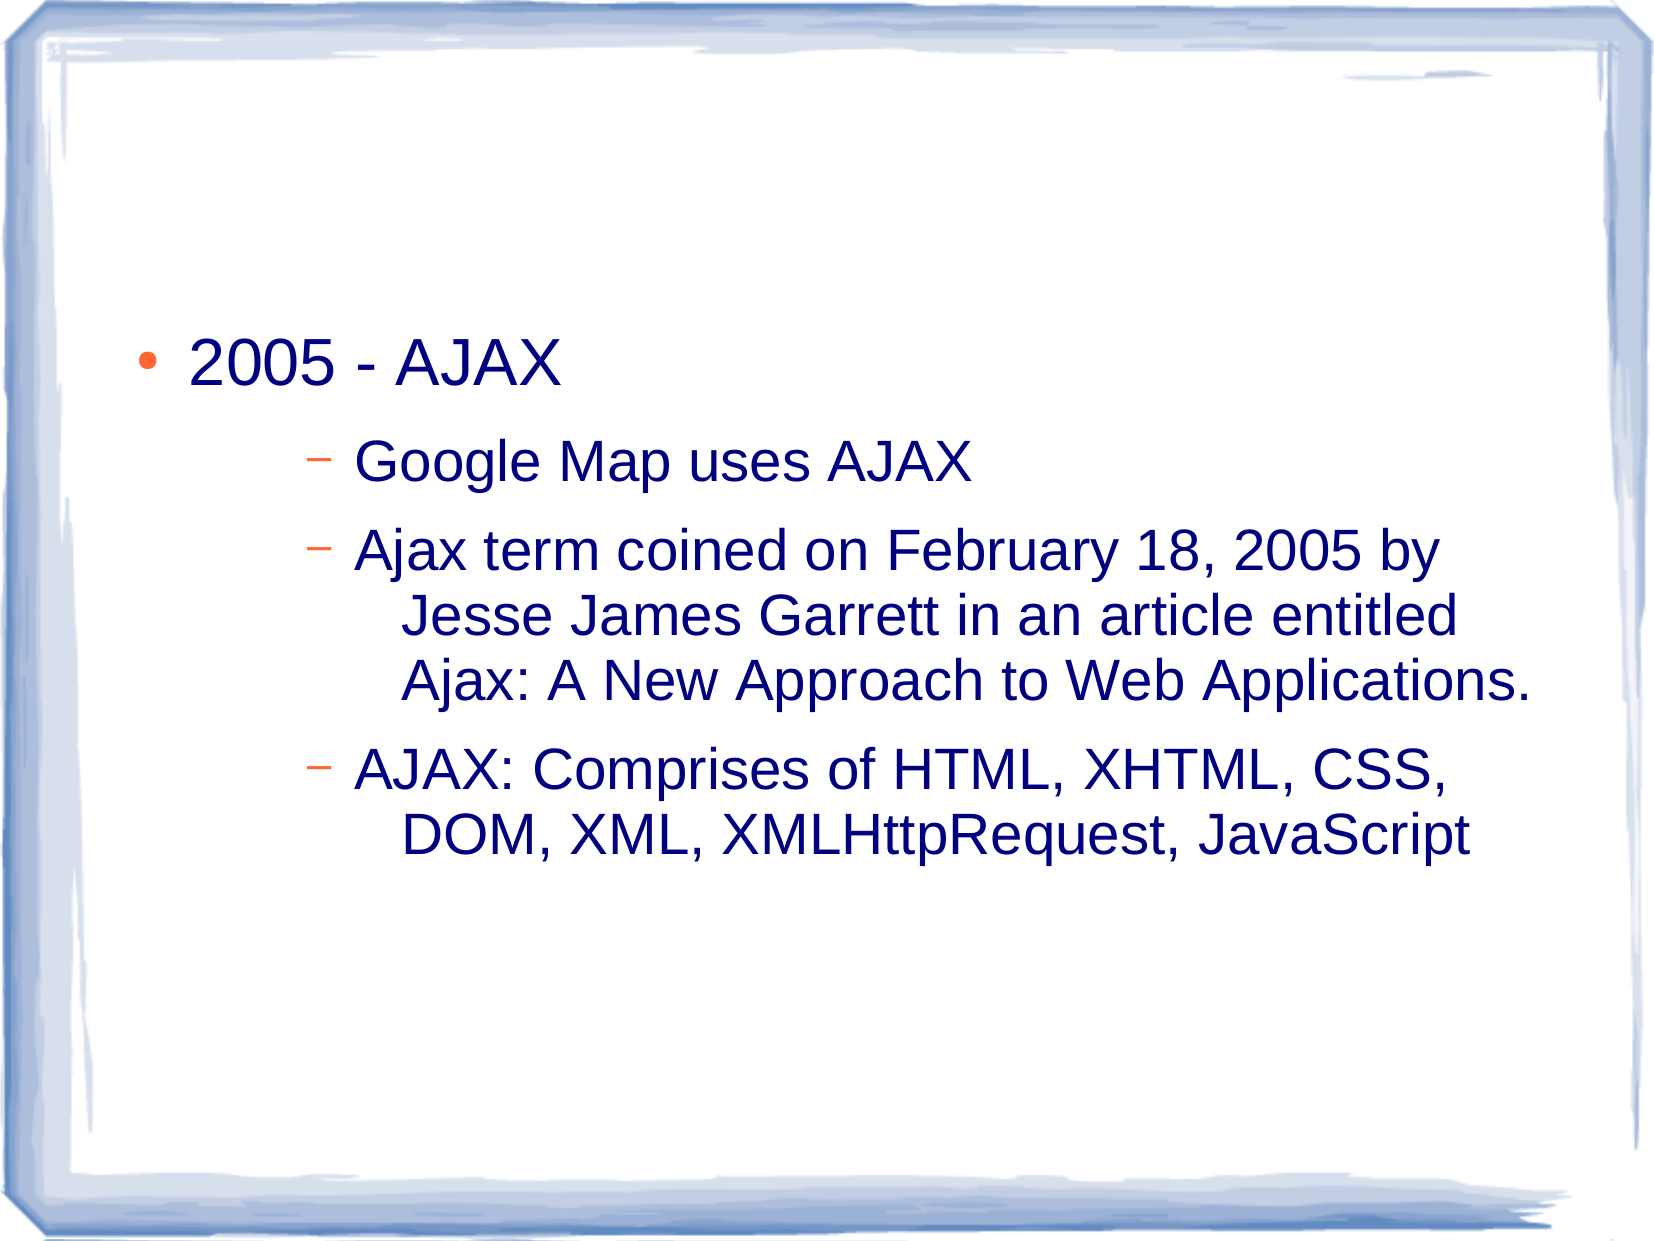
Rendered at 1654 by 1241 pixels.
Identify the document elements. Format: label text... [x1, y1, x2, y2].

picture [0, 0, 1654, 1241]
list 2005 - AJAX Google Map uses AJAX Ajax term coined on February 18, 2005 by Jesse James Garrett in an article entitled Ajax: A New Approach to Web Applications. AJAX: Comprises of HTML, XHTML, CSS, DOM, XML, XMLHttpRequest, JavaScript [118, 324, 1571, 1004]
